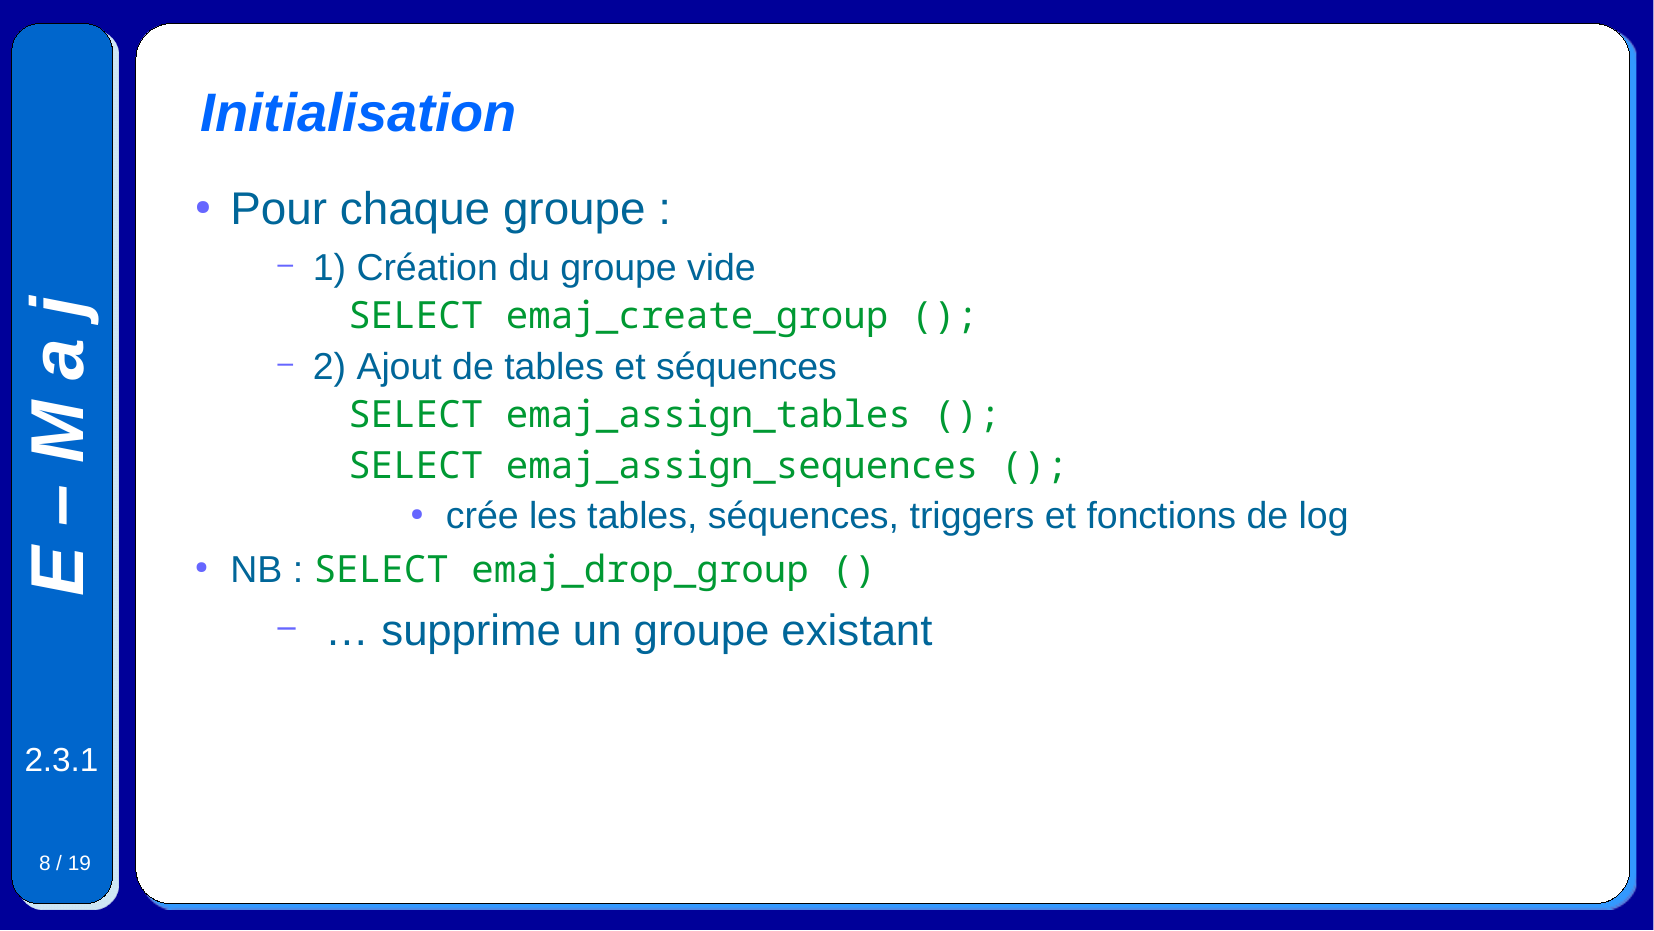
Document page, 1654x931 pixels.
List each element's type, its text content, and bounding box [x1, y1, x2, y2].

list Pour chaque groupe : 1) Création du groupe vide SELECT emaj_create_group (); 2) Ajout de tables et séquences SELECT emaj_assign_tables (); SELECT emaj_assign_sequences (); crée les tables, séquences, triggers et fonctions de log NB : SELECT emaj_drop_group () … supprime un groupe existant [177, 183, 1587, 888]
title Initialisation [200, 34, 1575, 183]
